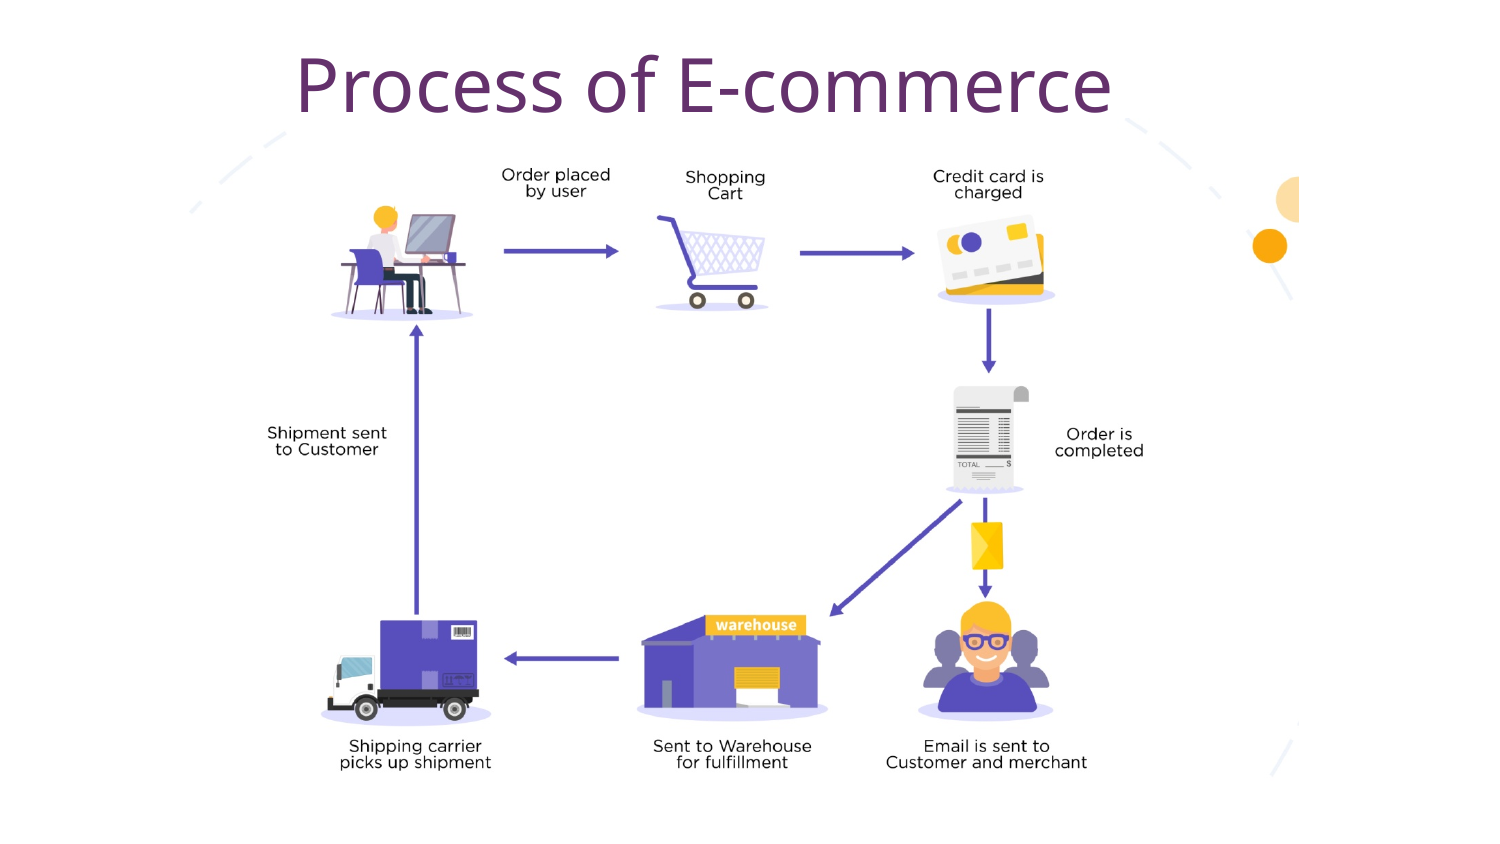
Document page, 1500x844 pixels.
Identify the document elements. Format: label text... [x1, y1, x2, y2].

picture [178, 118, 1299, 792]
title Process of E-commerce [228, 17, 1181, 118]
